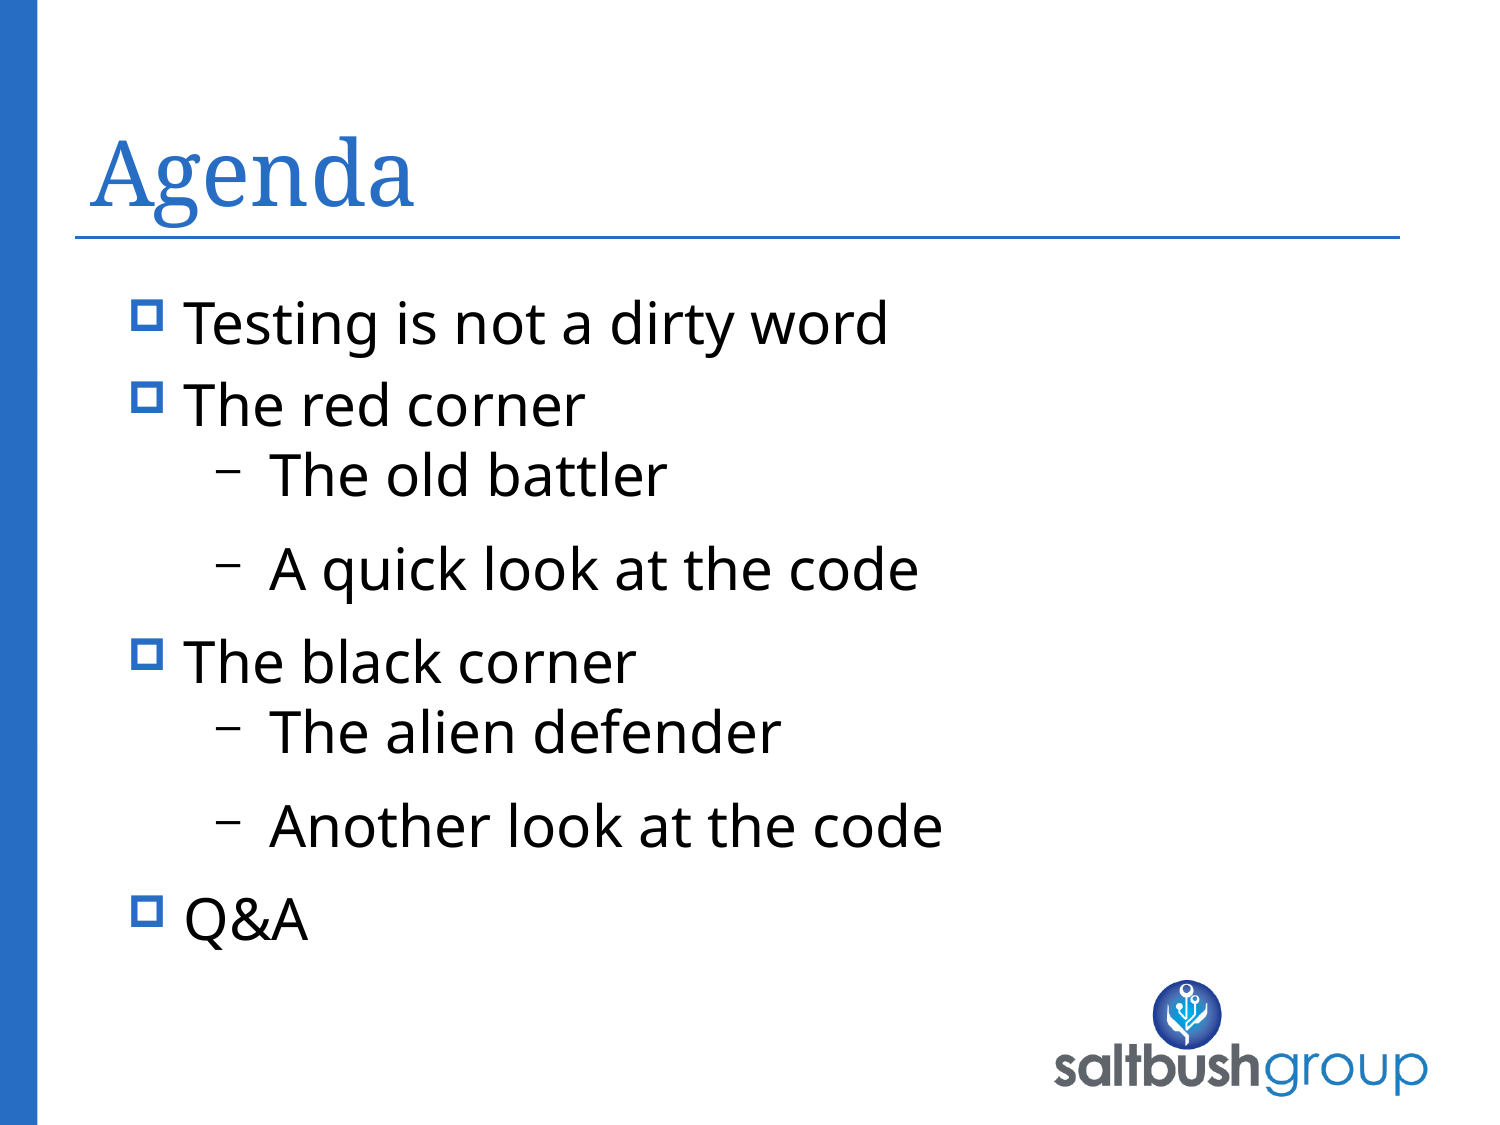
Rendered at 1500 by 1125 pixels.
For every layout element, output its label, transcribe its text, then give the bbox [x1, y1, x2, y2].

picture [1054, 980, 1430, 1102]
list Testing is not a dirty word The red corner The old battler A quick look at the code The black corner The alien defender Another look at the code Q&A [112, 278, 1388, 988]
title Agenda [75, 45, 1425, 233]
